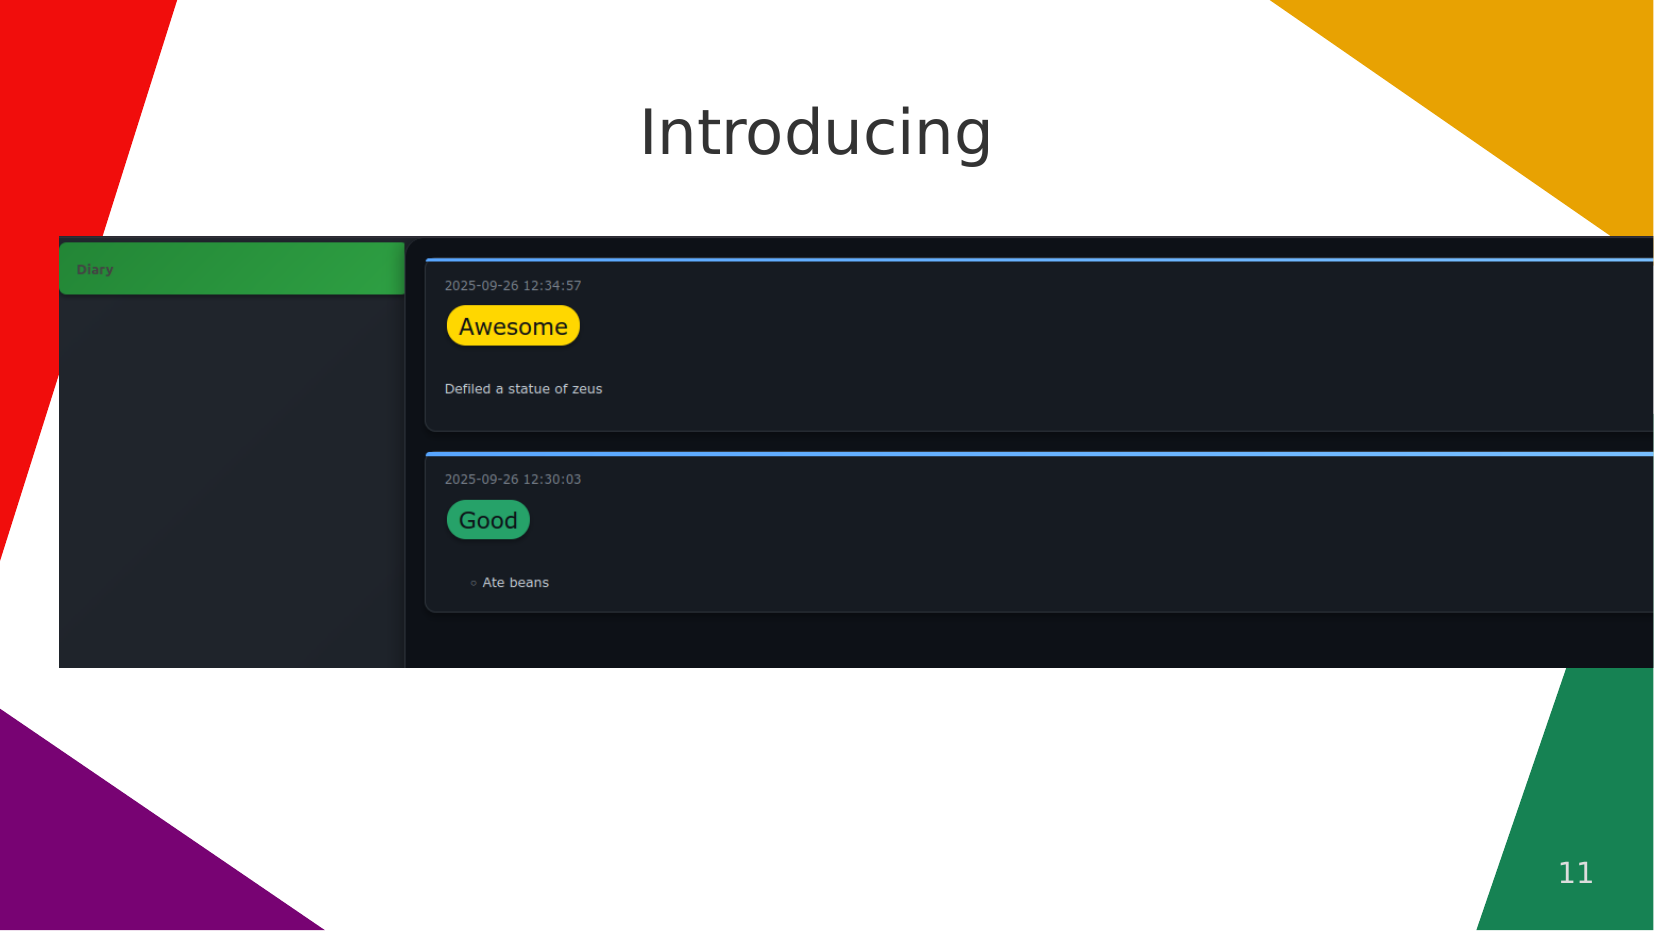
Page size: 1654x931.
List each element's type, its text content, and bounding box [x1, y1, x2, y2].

picture [59, 236, 1654, 668]
title Introducing [118, 59, 1536, 207]
